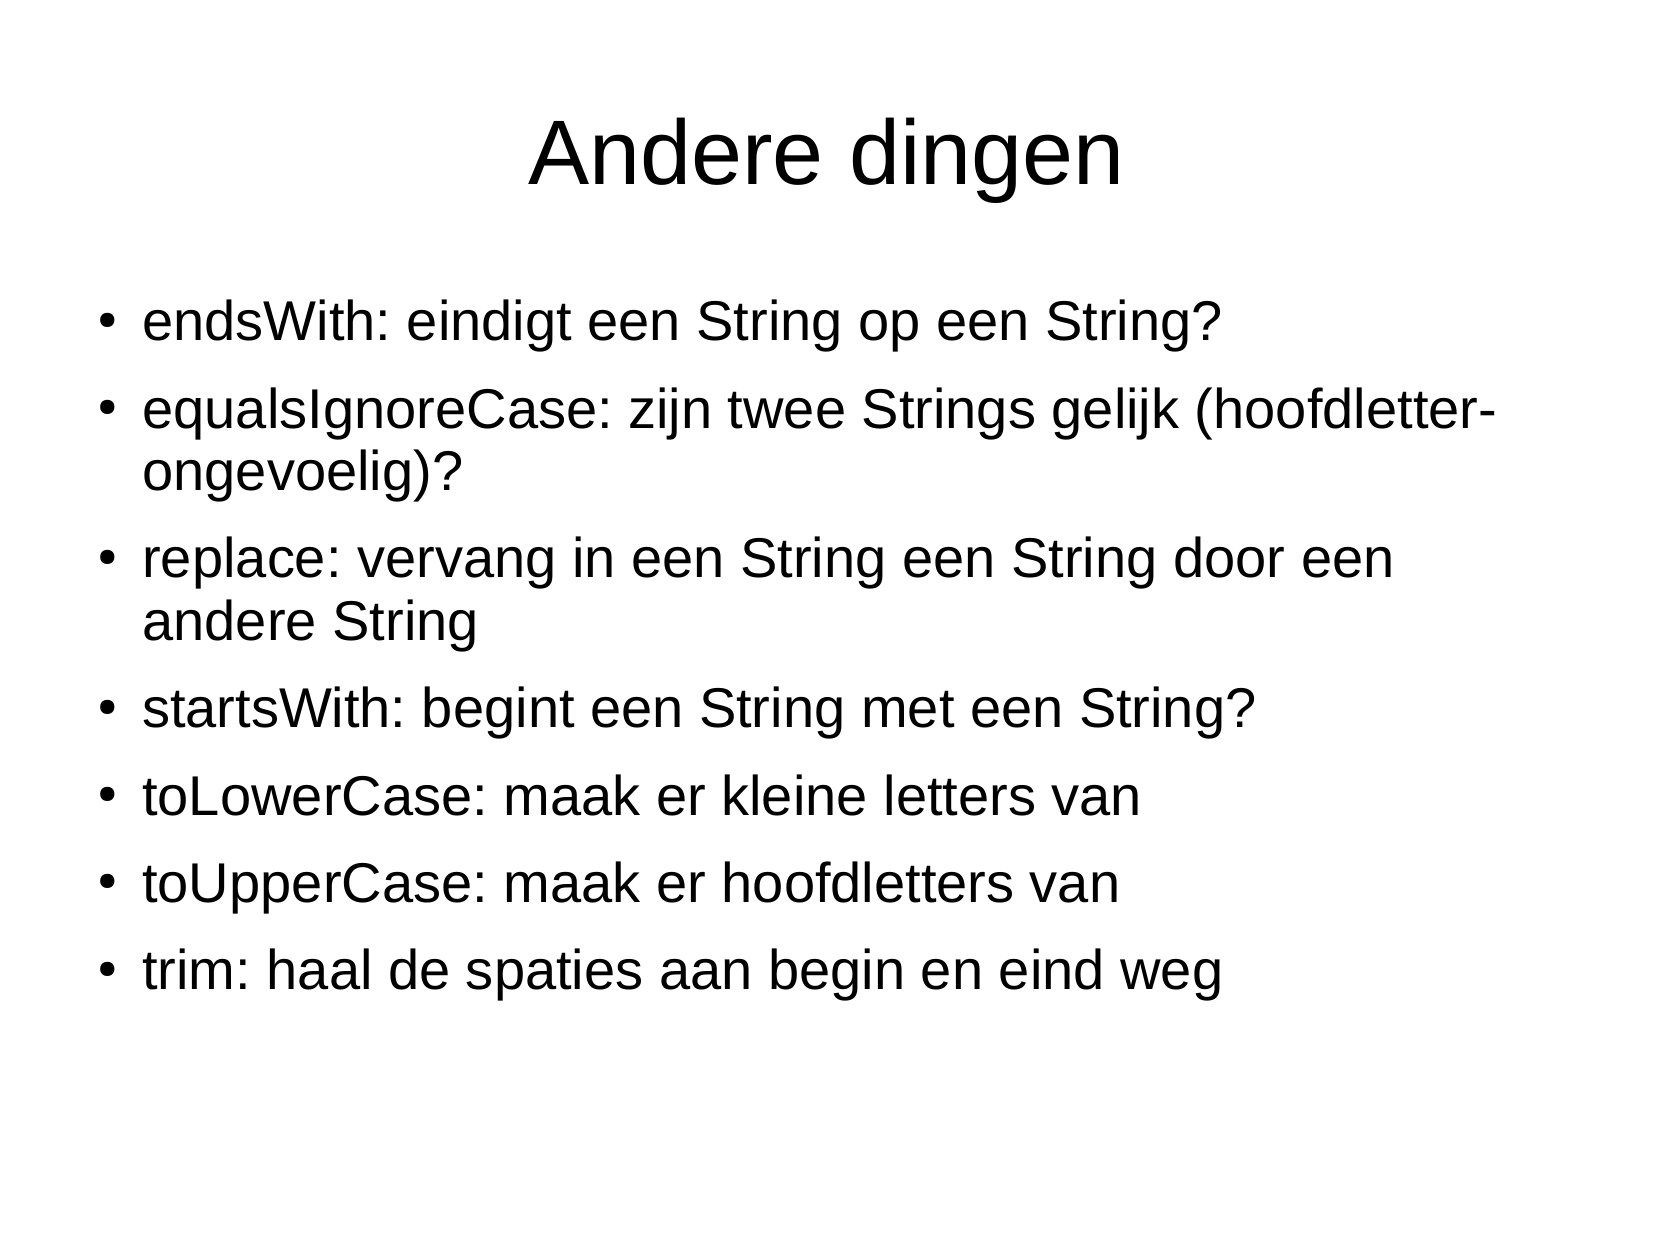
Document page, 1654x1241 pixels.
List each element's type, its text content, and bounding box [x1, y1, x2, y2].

list endsWith: eindigt een String op een String? equalsIgnoreCase: zijn twee Strings gelijk (hoofdletter-ongevoelig)? replace: vervang in een String een String door een andere String startsWith: begint een String met een String? toLowerCase: maak er kleine letters van toUpperCase: maak er hoofdletters van trim: haal de spaties aan begin en eind weg [82, 290, 1571, 1010]
title Andere dingen [82, 49, 1571, 257]
